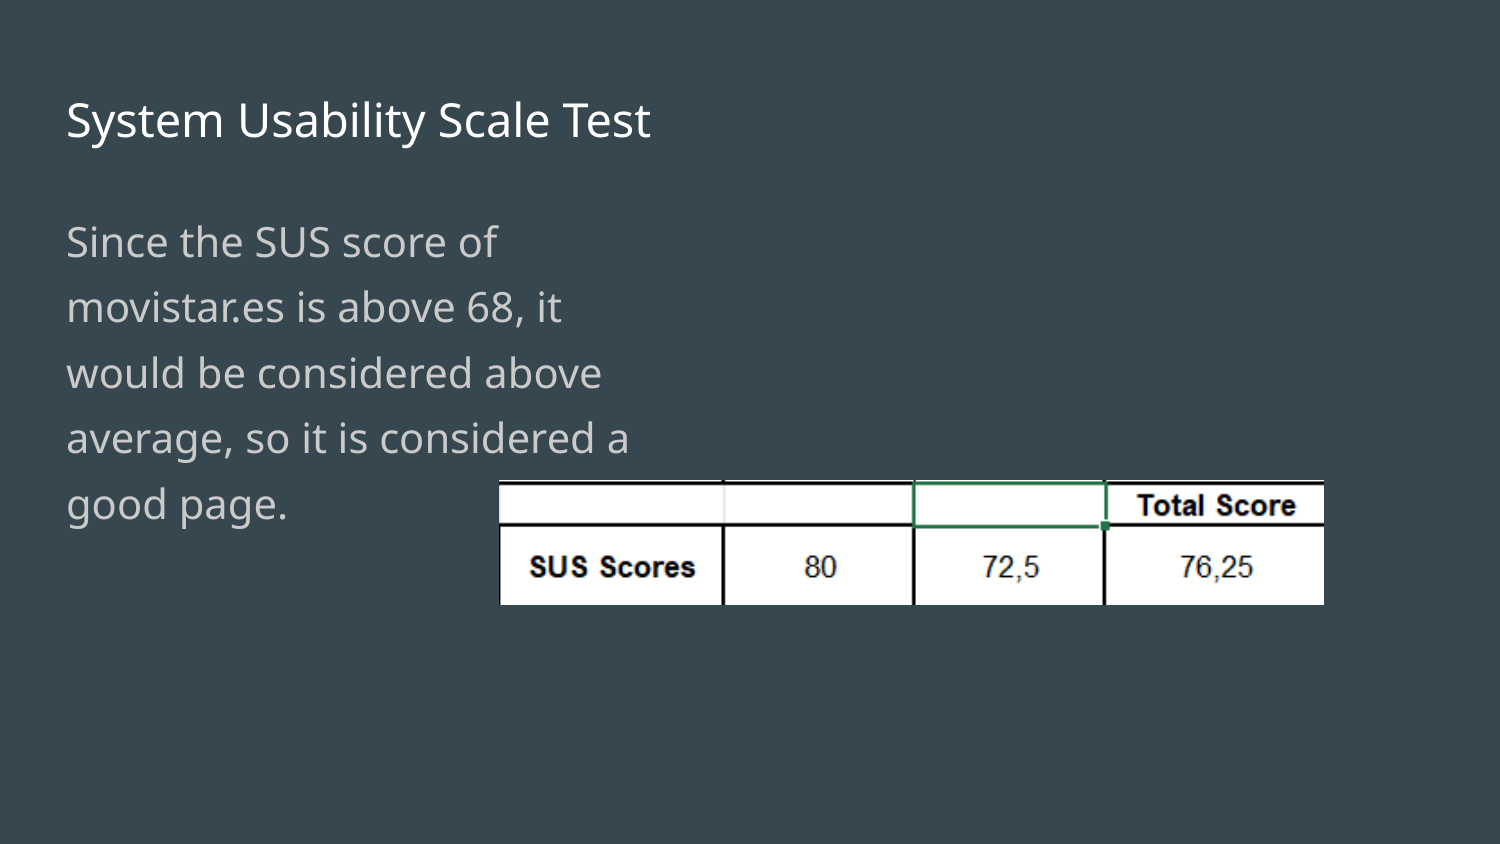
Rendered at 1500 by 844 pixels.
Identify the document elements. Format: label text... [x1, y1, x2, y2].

list Since the SUS score of movistar.es is above 68, it would be considered above average, so it is considered a good page. [51, 189, 708, 750]
title System Usability Scale Test [51, 72, 1449, 167]
picture [499, 480, 1324, 605]
